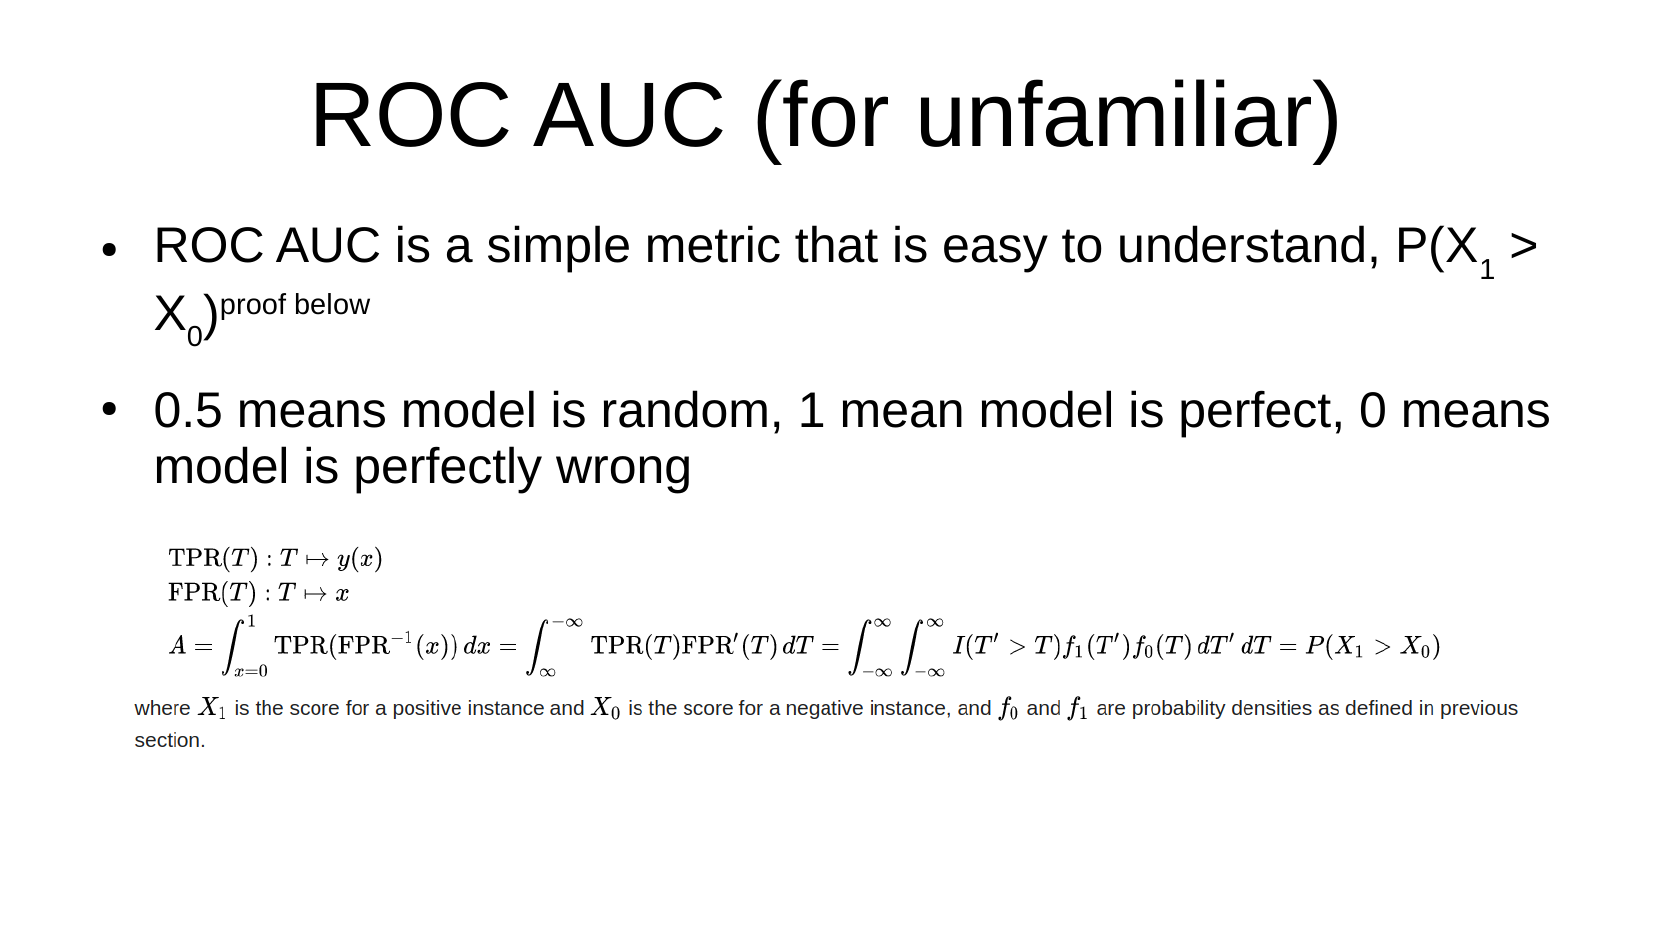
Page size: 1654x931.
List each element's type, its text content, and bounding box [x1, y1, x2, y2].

list ROC AUC is a simple metric that is easy to understand, P(X1 > X0)proof below 0.5 means model is random, 1 mean model is perfect, 0 means model is perfectly wrong [82, 217, 1571, 758]
title ROC AUC (for unfamiliar) [82, 37, 1571, 193]
picture [129, 531, 1571, 774]
